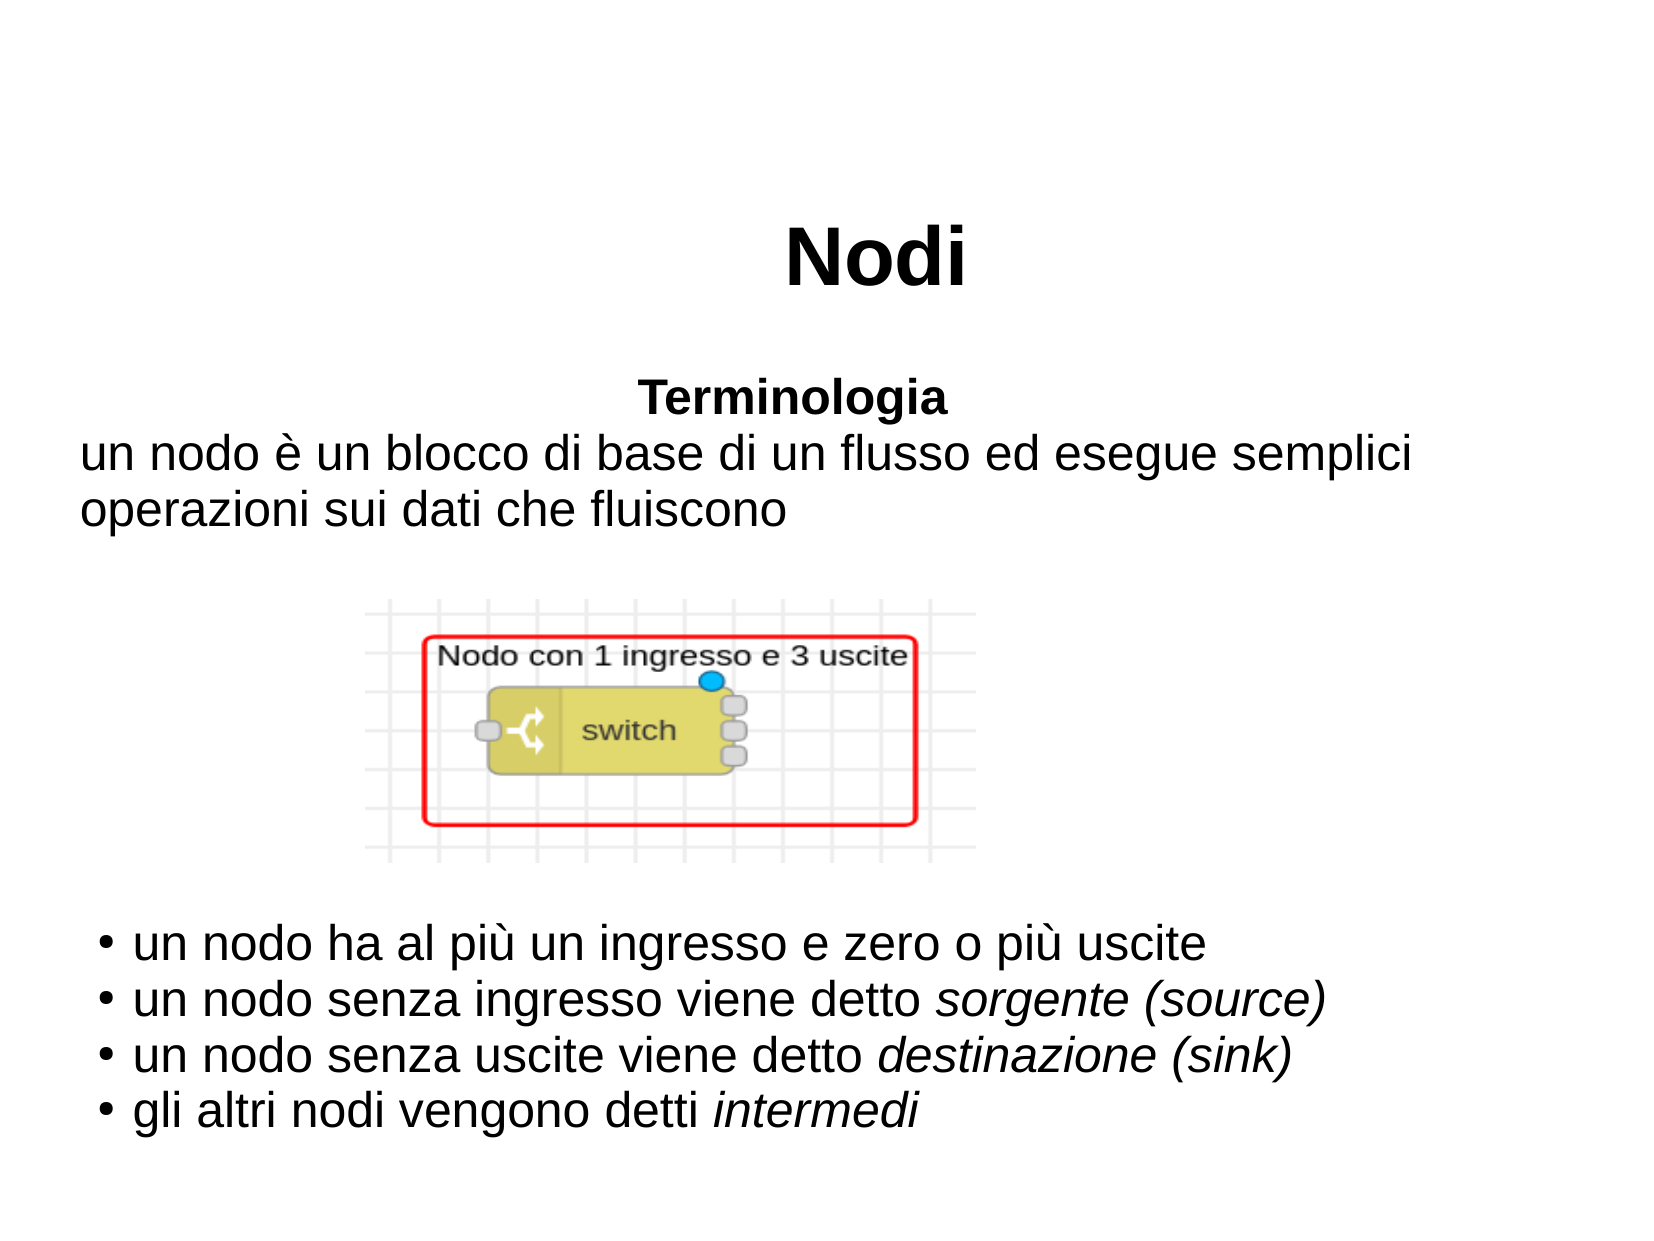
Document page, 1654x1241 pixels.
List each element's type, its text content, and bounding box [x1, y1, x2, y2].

text_box Terminologia un nodo è un blocco di base di un flusso ed esegue semplici operazioni sui dati che fluiscono [65, 362, 1521, 601]
text_box Nodi [188, 208, 1565, 302]
picture [365, 601, 976, 863]
text_box un nodo ha al più un ingresso e zero o più uscite un nodo senza ingresso viene detto sorgente (source) un nodo senza uscite viene detto destinazione (sink) gli altri nodi vengono detti intermedi [82, 908, 1538, 1163]
